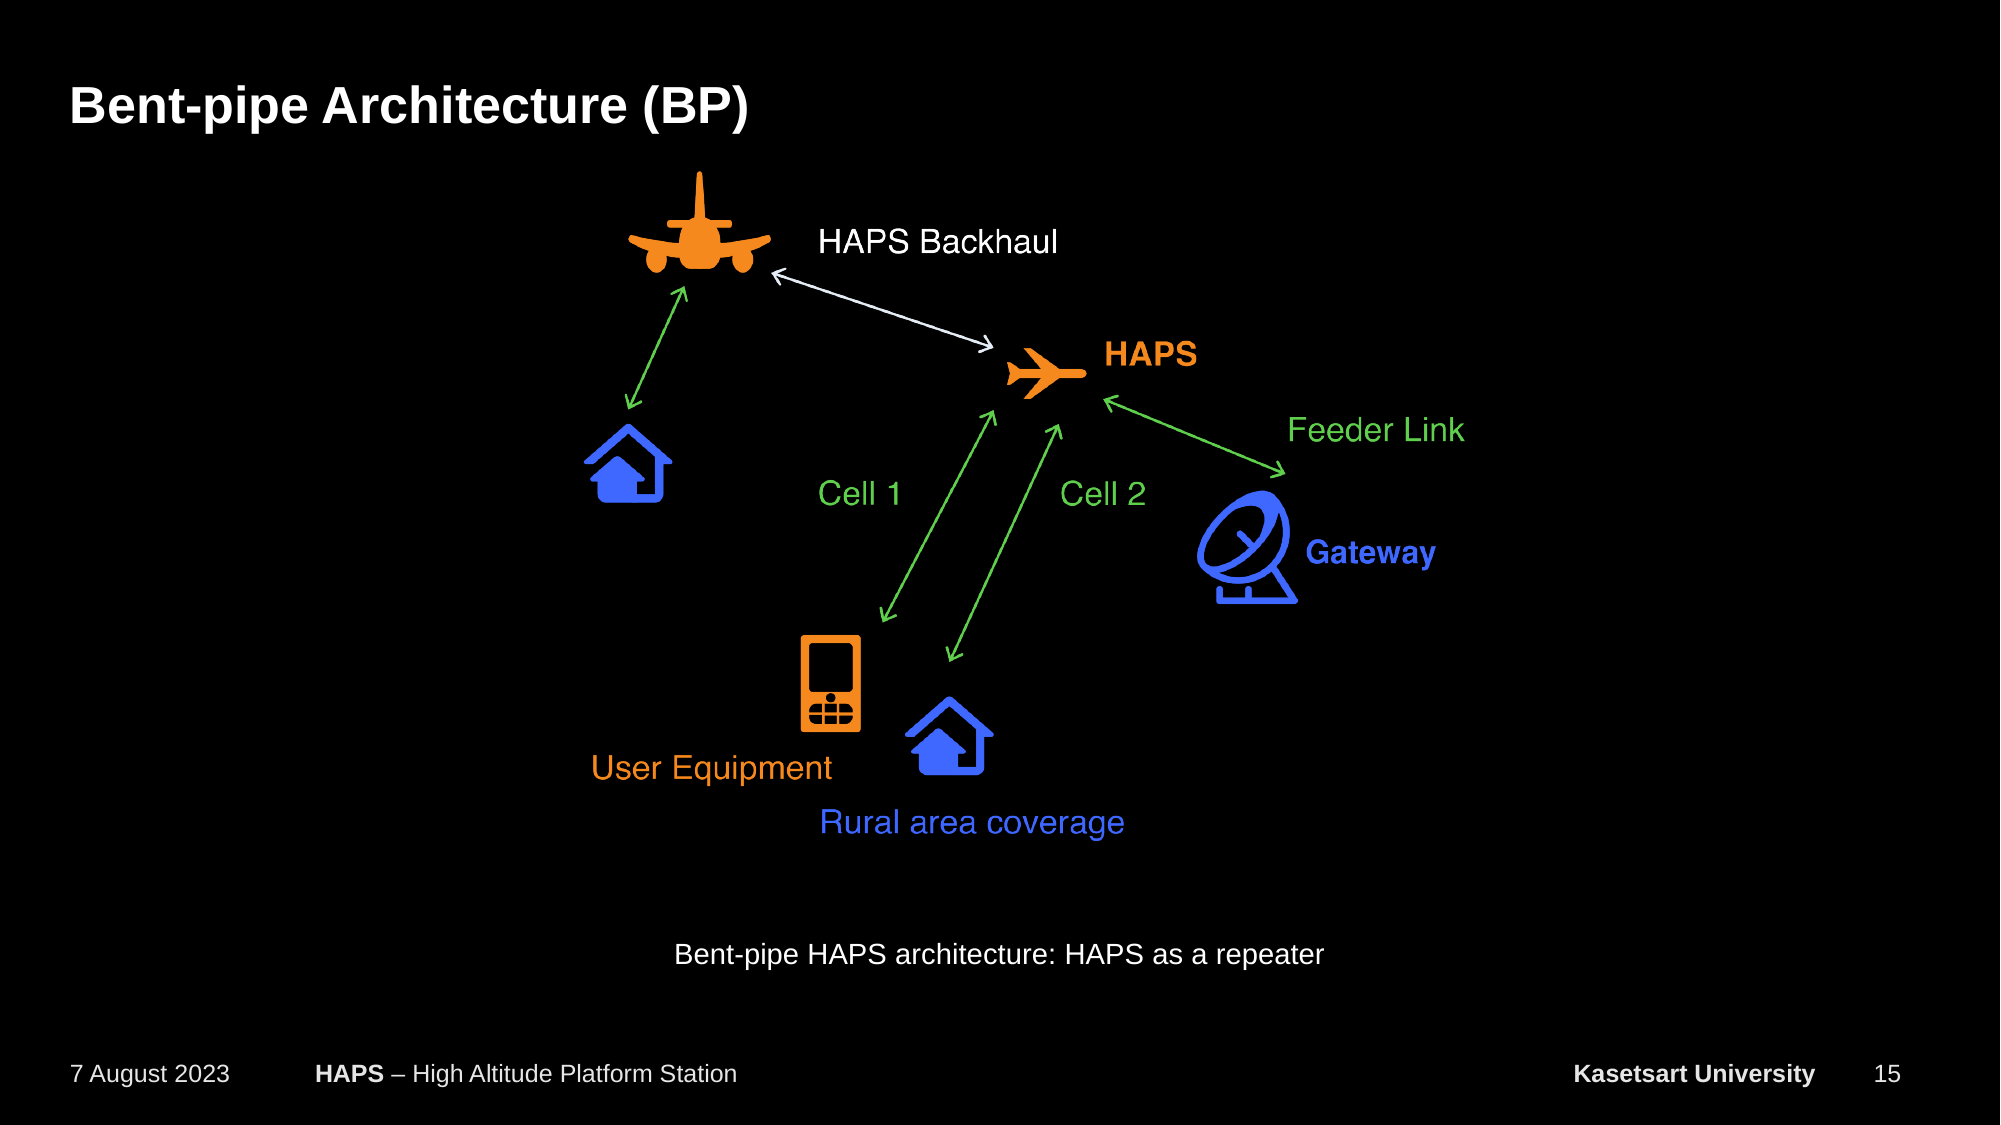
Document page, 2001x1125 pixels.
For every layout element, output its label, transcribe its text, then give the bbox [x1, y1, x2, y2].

text_box 7 August 2023 [55, 1042, 248, 1103]
text_box Bent-pipe HAPS architecture: HAPS as a repeater [658, 927, 1342, 979]
text_box [1858, 1042, 1945, 1103]
title Bent-pipe Architecture (BP) [55, 59, 1945, 155]
picture [401, 155, 1729, 1042]
text_box HAPS – High Altitude Platform Station Kasetsart University [272, 1042, 1858, 1103]
